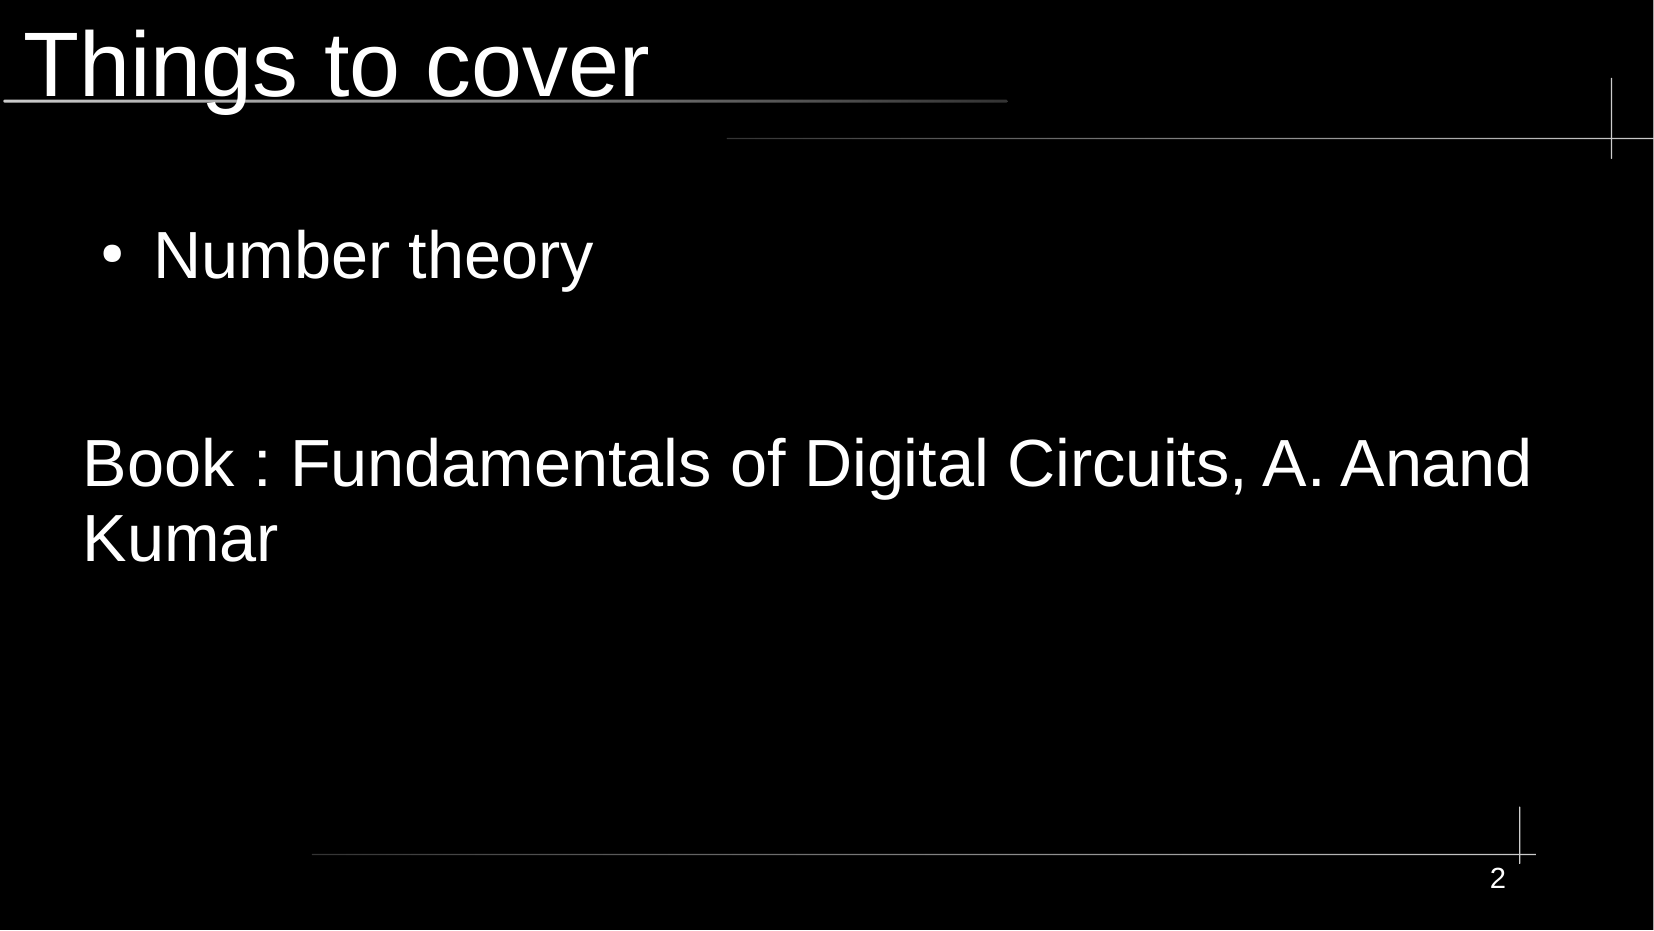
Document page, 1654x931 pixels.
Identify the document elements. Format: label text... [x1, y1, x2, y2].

list Number theory Book : Fundamentals of Digital Circuits, A. Anand Kumar [82, 217, 1571, 758]
title Things to cover [23, 11, 1589, 119]
